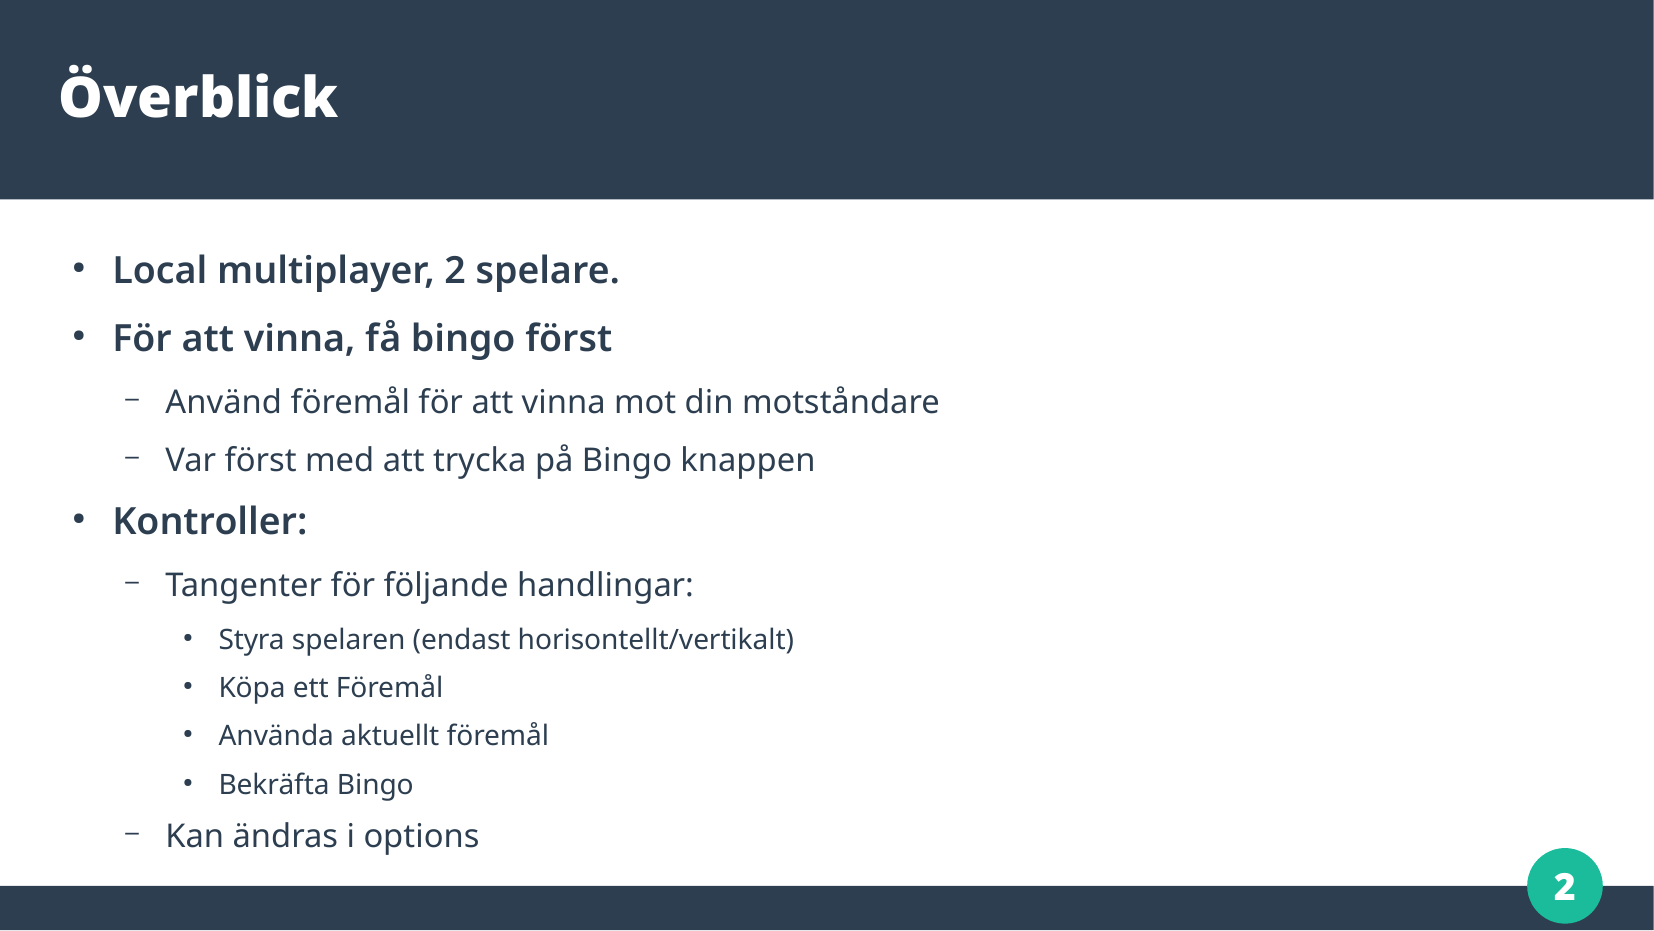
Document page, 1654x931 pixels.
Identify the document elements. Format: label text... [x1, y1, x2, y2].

title Överblick [59, 37, 1595, 156]
list Local multiplayer, 2 spelare. För att vinna, få bingo först Använd föremål för att vinna mot din motståndare Var först med att trycka på Bingo knappen Kontroller: Tangenter för följande handlingar: Styra spelaren (endast horisontellt/vertikalt) Köpa ett Föremål Använda aktuellt föremål Bekräfta Bingo Kan ändras i options [59, 243, 1595, 864]
